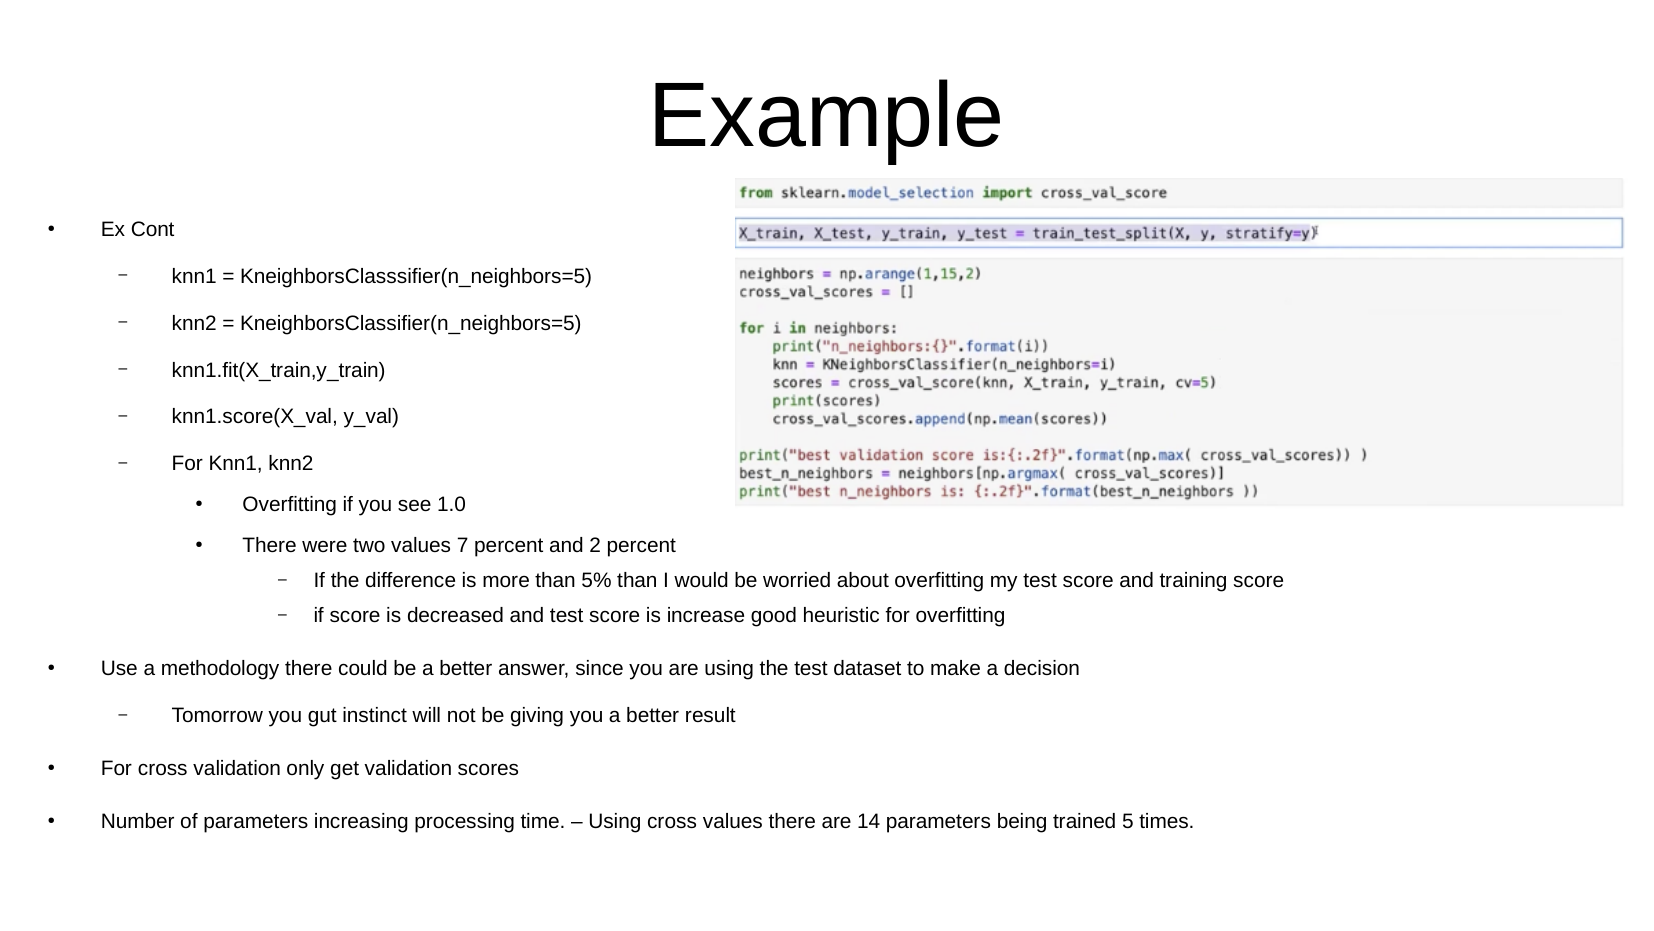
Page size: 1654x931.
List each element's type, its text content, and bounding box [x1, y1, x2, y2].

picture [735, 178, 1630, 511]
list Ex Cont knn1 = KneighborsClasssifier(n_neighbors=5) knn2 = KneighborsClassifier(n_neighbors=5) knn1.fit(X_train,y_train) knn1.score(X_val, y_val) For Knn1, knn2 Overfitting if you see 1.0 There were two values 7 percent and 2 percent If the difference is more than 5% than I would be worried about overfitting my test score and training score if score is decreased and test score is increase good heuristic for overfitting Use a methodology there could be a better answer, since you are using the test dataset to make a decision Tomorrow you gut instinct will not be giving you a better result For cross validation only get validation scores Number of parameters increasing processing time. – Using cross values there are 14 parameters being trained 5 times. [30, 217, 1571, 901]
title Example [82, 37, 1571, 193]
